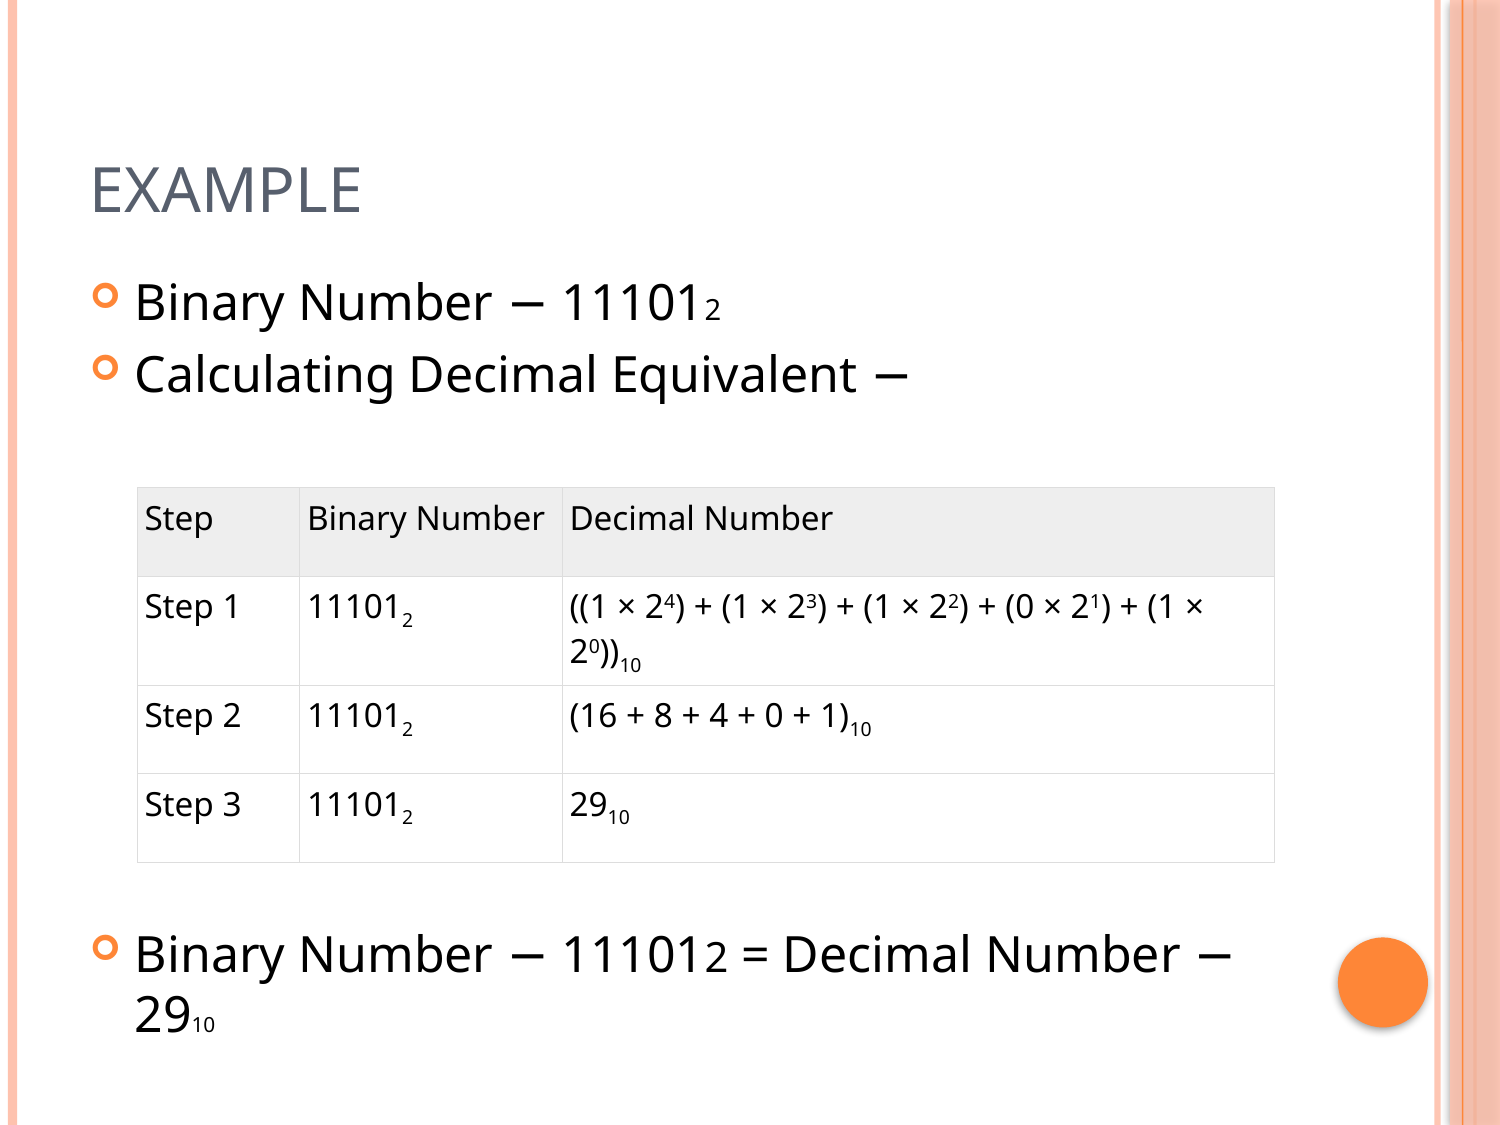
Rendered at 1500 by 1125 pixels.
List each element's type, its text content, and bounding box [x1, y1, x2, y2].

table_cell (16 + 8 + 4 + 0 + 1)10 [563, 686, 1274, 773]
table_cell Step 1 [138, 577, 299, 685]
table_cell Step 3 [138, 774, 299, 862]
table_cell 111012 [300, 686, 562, 773]
table_cell ((1 × 24) + (1 × 23) + (1 × 22) + (0 × 21) + (1 × 20))10 [563, 577, 1274, 685]
table_cell 2910 [563, 774, 1274, 862]
table_header Step [138, 488, 299, 576]
table_cell Step 2 [138, 686, 299, 773]
title Example [75, 45, 1300, 233]
list Binary Number − 111012 Calculating Decimal Equivalent − Binary Number − 111012 = Decimal Number − 2910 [75, 262, 1300, 1062]
table_header Binary Number [300, 488, 562, 576]
table_header Decimal Number [563, 488, 1274, 576]
table_cell 111012 [300, 774, 562, 862]
table_cell 111012 [300, 577, 562, 685]
